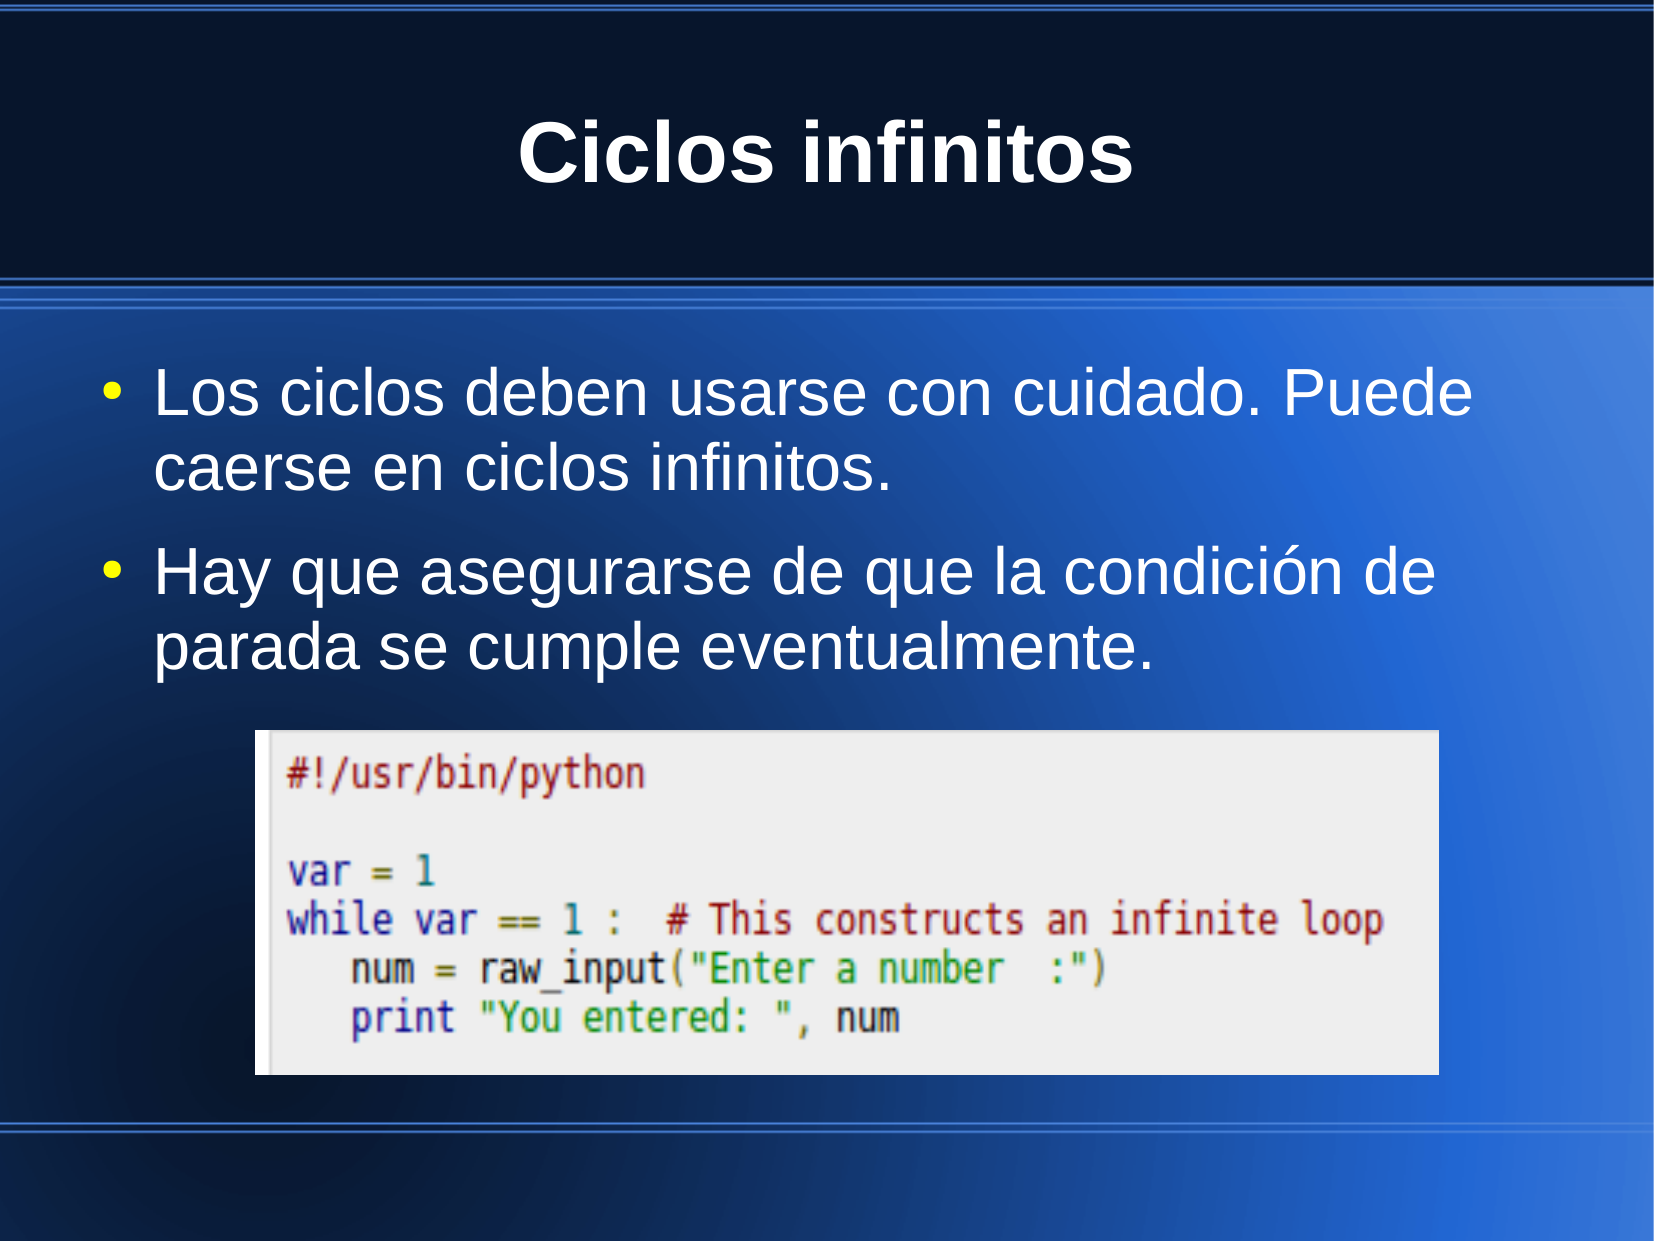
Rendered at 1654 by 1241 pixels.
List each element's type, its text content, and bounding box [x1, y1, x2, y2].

list Los ciclos deben usarse con cuidado. Puede caerse en ciclos infinitos. Hay que asegurarse de que la condición de parada se cumple eventualmente. [82, 355, 1571, 1075]
picture [0, 0, 1654, 1241]
title Ciclos infinitos [82, 49, 1571, 257]
